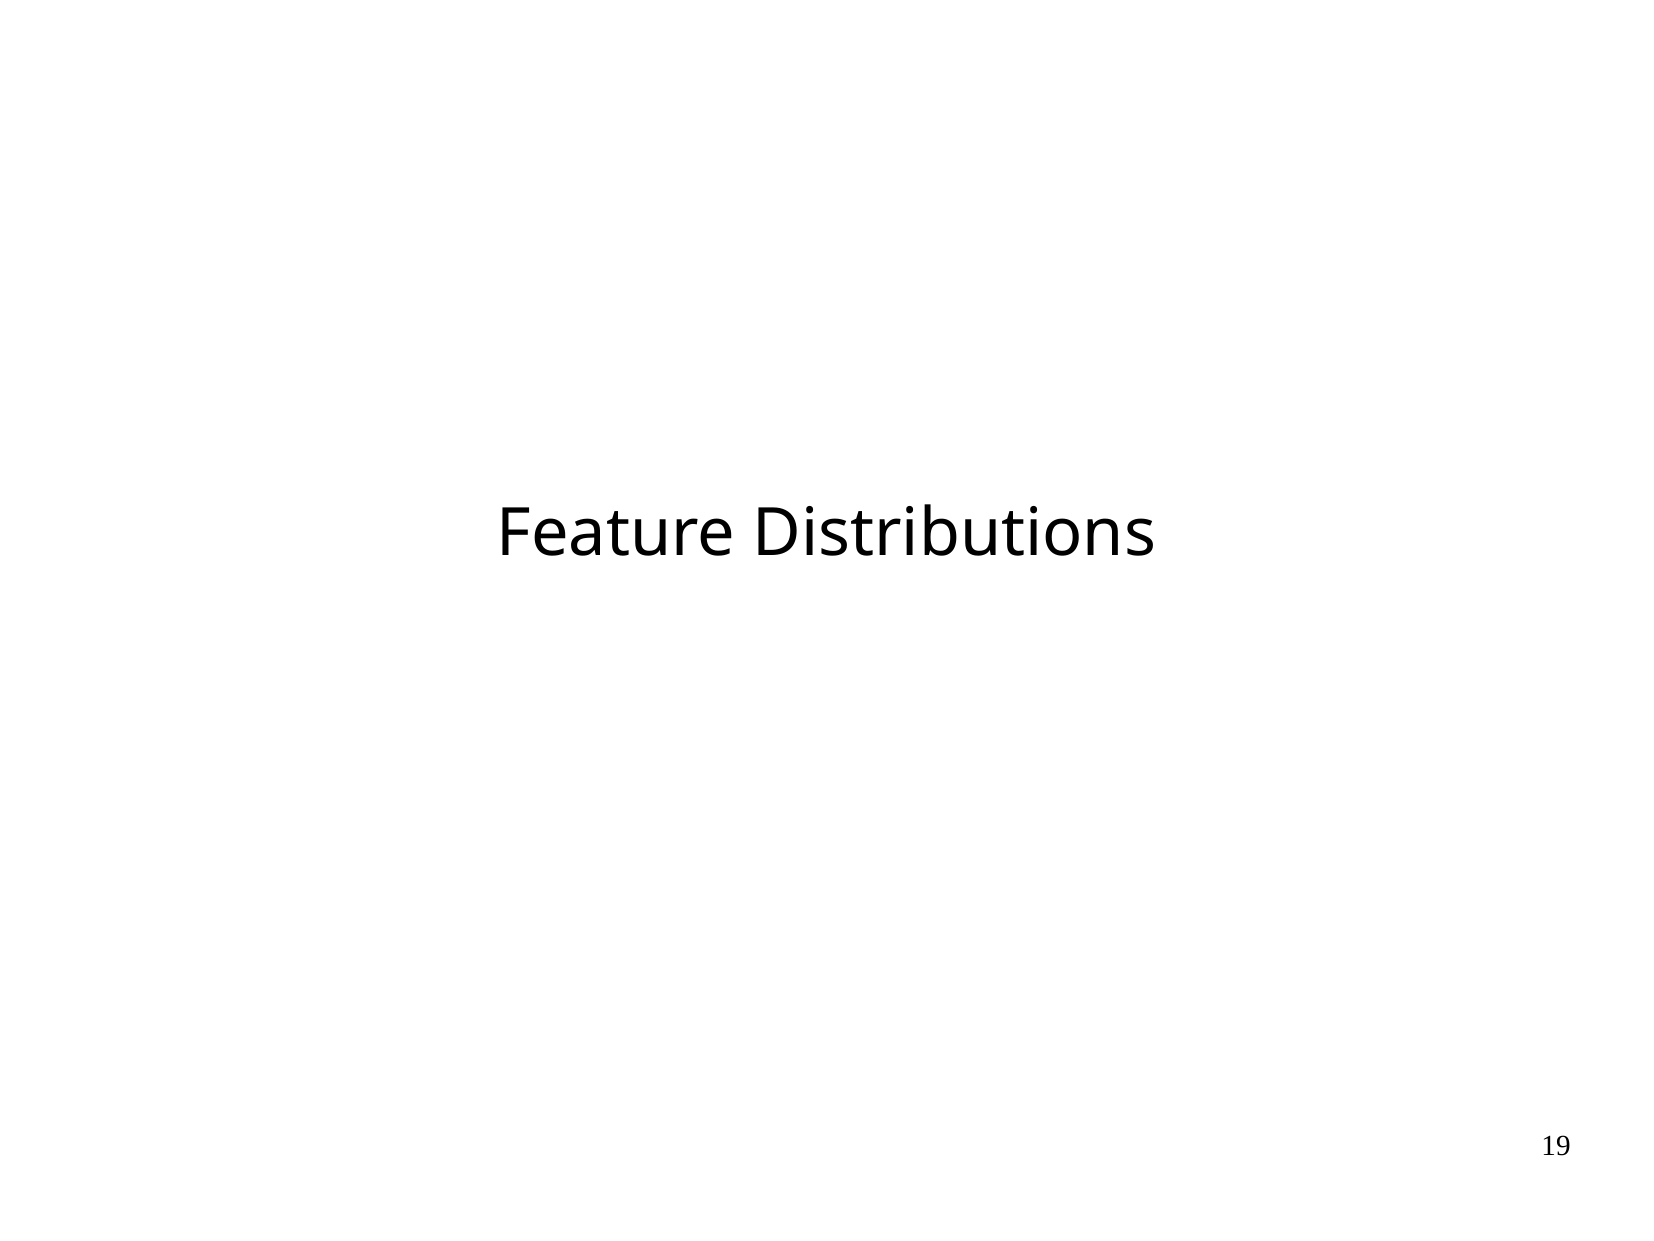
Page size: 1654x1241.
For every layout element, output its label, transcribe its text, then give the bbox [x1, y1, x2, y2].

subtitle Feature Distributions [82, 49, 1571, 1010]
